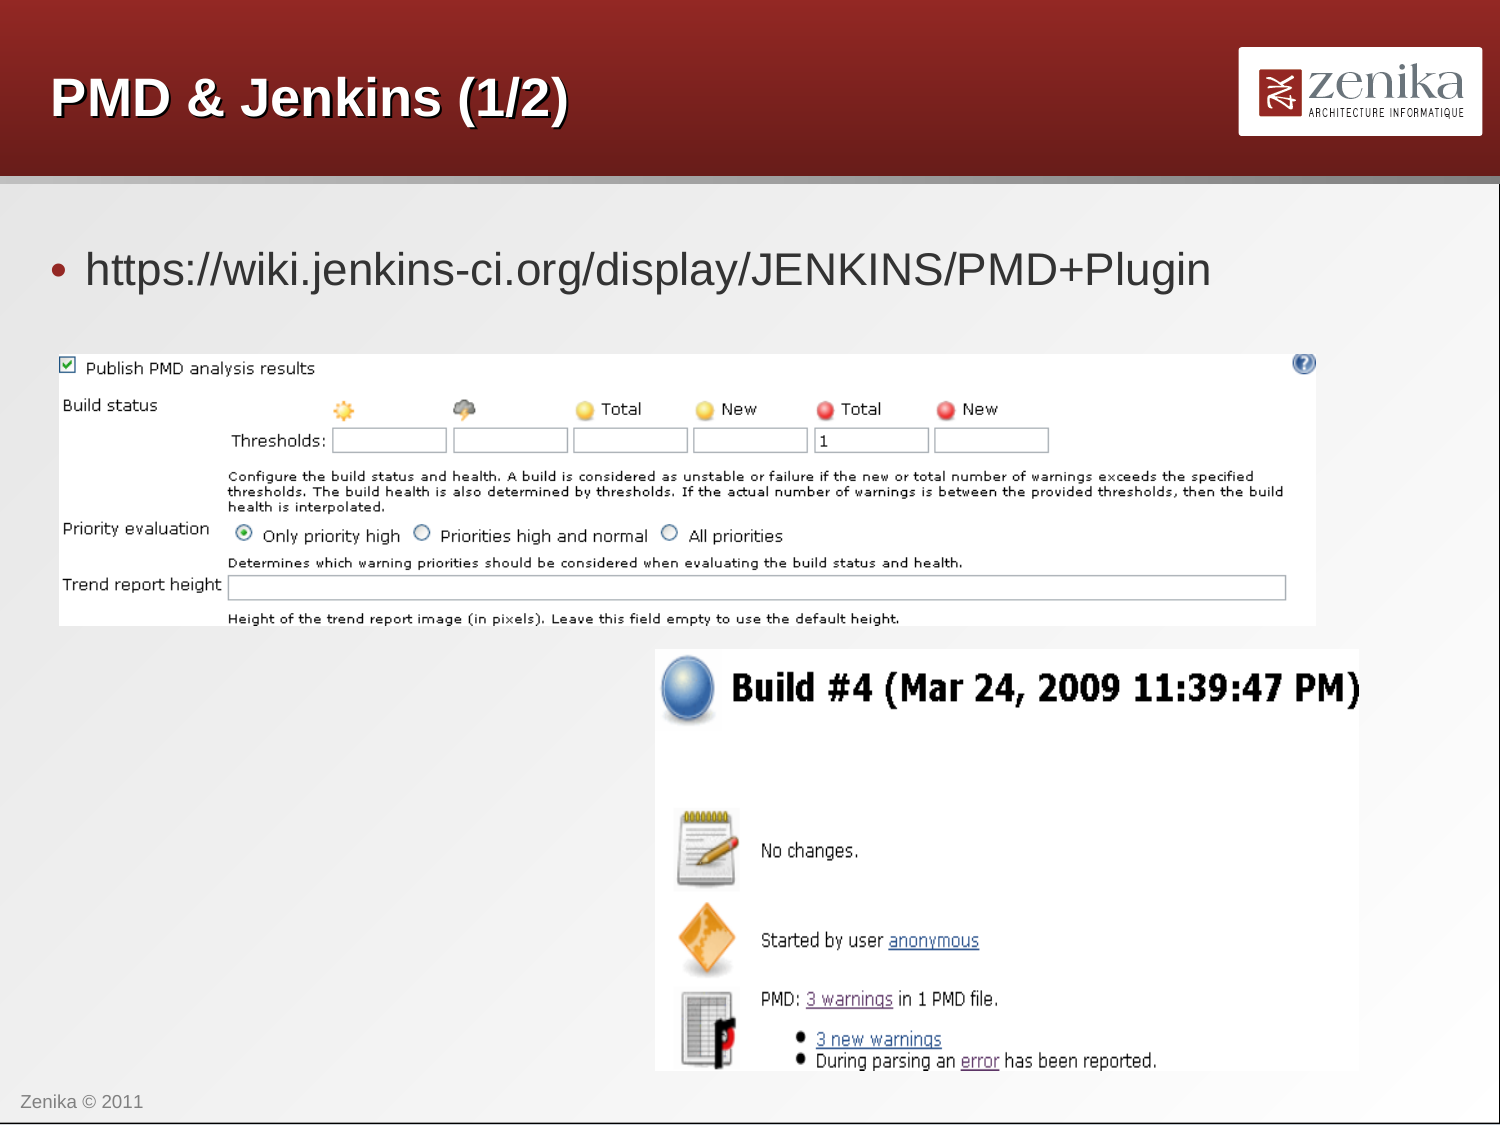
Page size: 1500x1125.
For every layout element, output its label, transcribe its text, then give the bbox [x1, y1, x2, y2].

list https://wiki.jenkins-ci.org/display/JENKINS/PMD+Plugin [50, 244, 1435, 1073]
picture [1257, 58, 1464, 125]
title PMD & Jenkins (1/2) [50, 15, 1206, 180]
